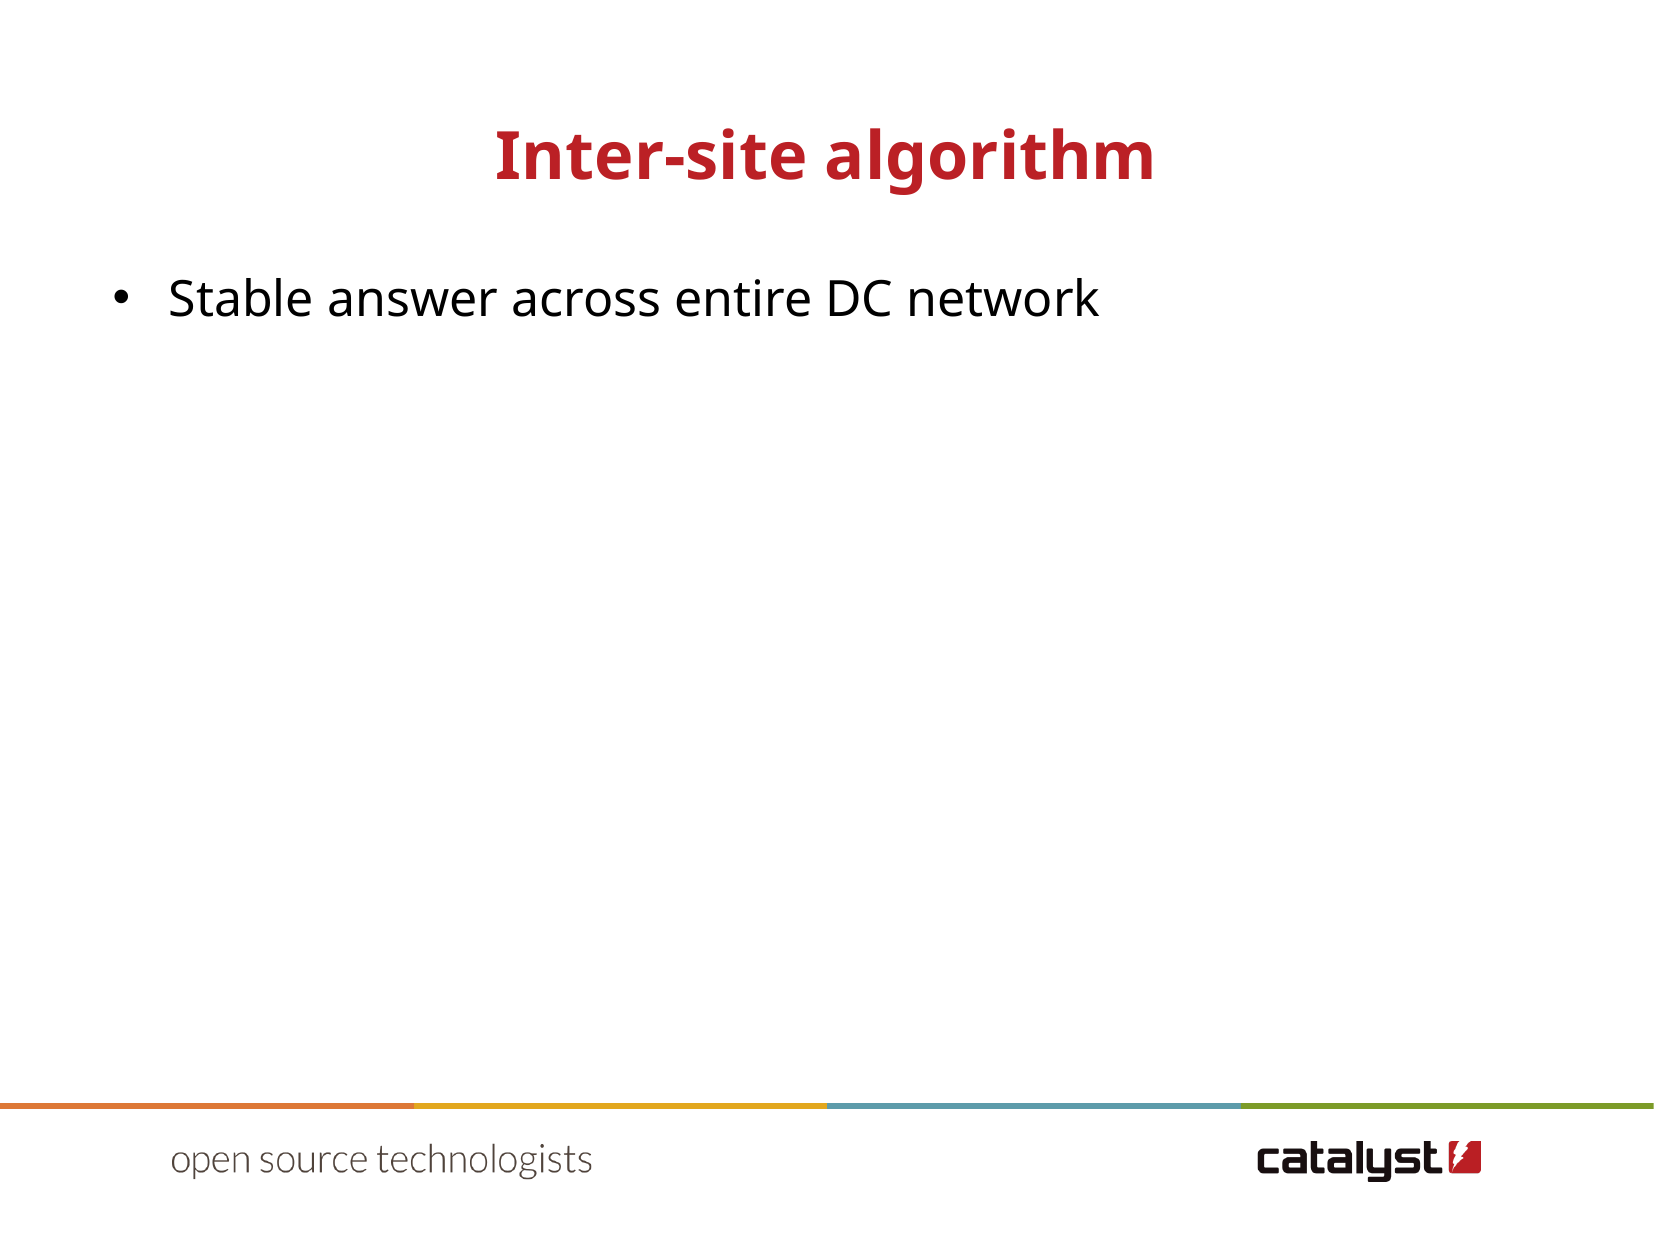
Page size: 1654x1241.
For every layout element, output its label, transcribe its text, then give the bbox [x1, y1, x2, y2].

list Stable answer across entire DC network [112, 236, 1535, 956]
title Inter-site algorithm [82, 49, 1571, 257]
